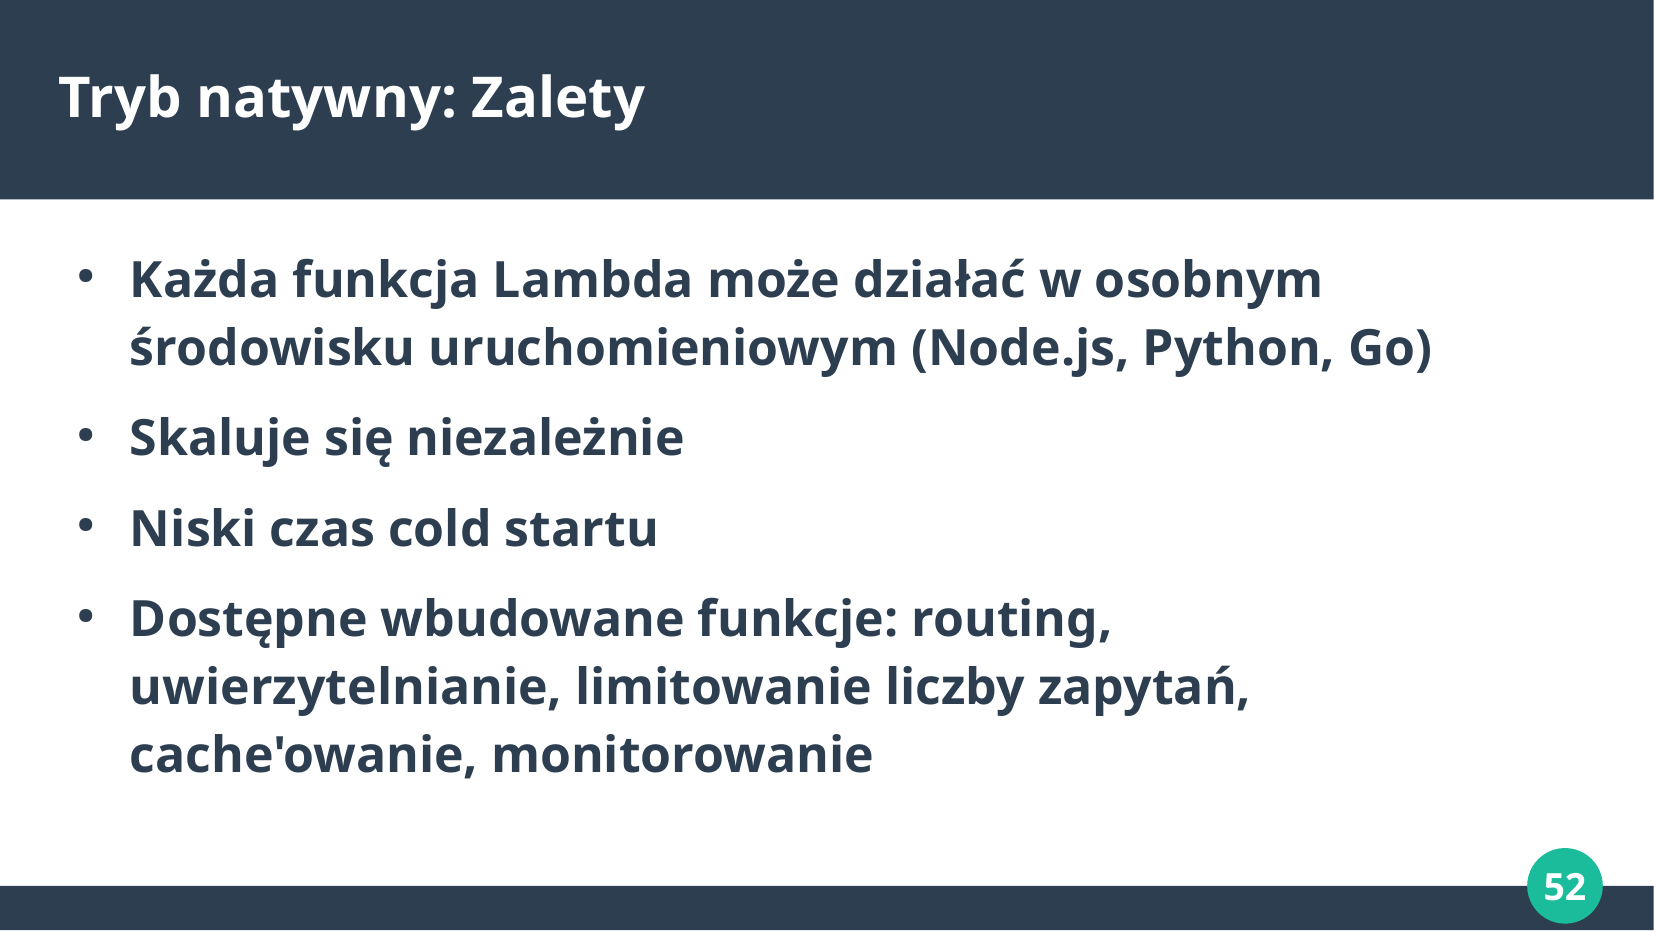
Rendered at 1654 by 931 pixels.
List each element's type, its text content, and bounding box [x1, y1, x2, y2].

title Tryb natywny: Zalety [59, 37, 1595, 156]
list Każda funkcja Lambda może działać w osobnym środowisku uruchomieniowym (Node.js, Python, Go) Skaluje się niezależnie Niski czas cold startu Dostępne wbudowane funkcje: routing, uwierzytelnianie, limitowanie liczby zapytań, cache'owanie, monitorowanie [59, 243, 1538, 864]
